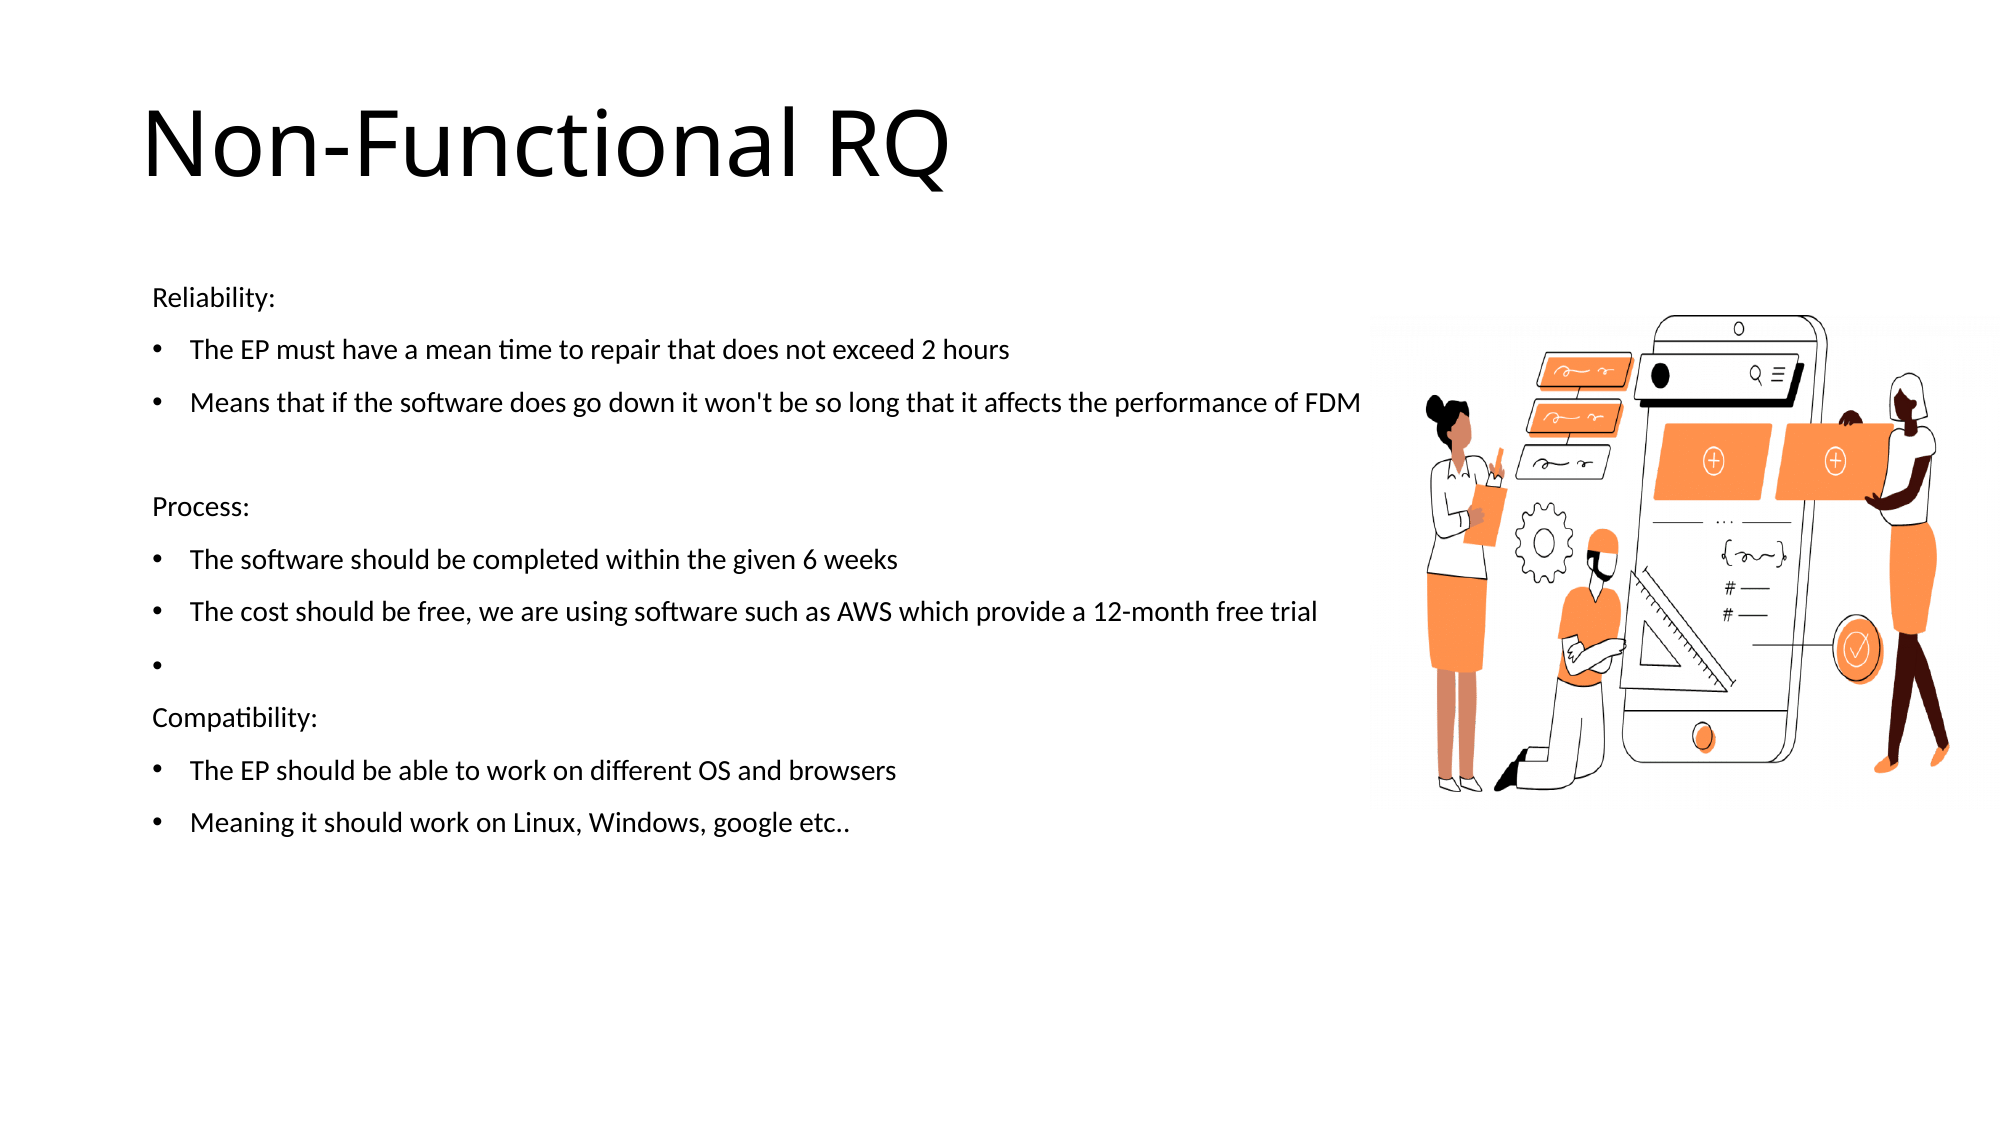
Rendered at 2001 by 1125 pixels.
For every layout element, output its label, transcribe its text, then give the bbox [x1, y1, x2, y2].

picture [1370, 315, 2000, 810]
list Reliability: The EP must have a mean time to repair that does not exceed 2 hours Means that if the software does go down it won't be so long that it affects the performance of FDM Process: The software should be completed within the given 6 weeks The cost should be free, we are using software such as AWS which provide a 12-month free trial Compatibility: The EP should be able to work on different OS and browsers Meaning it should work on Linux, Windows, google etc.. [137, 274, 1863, 989]
title Non-Functional RQ [125, 38, 1851, 256]
